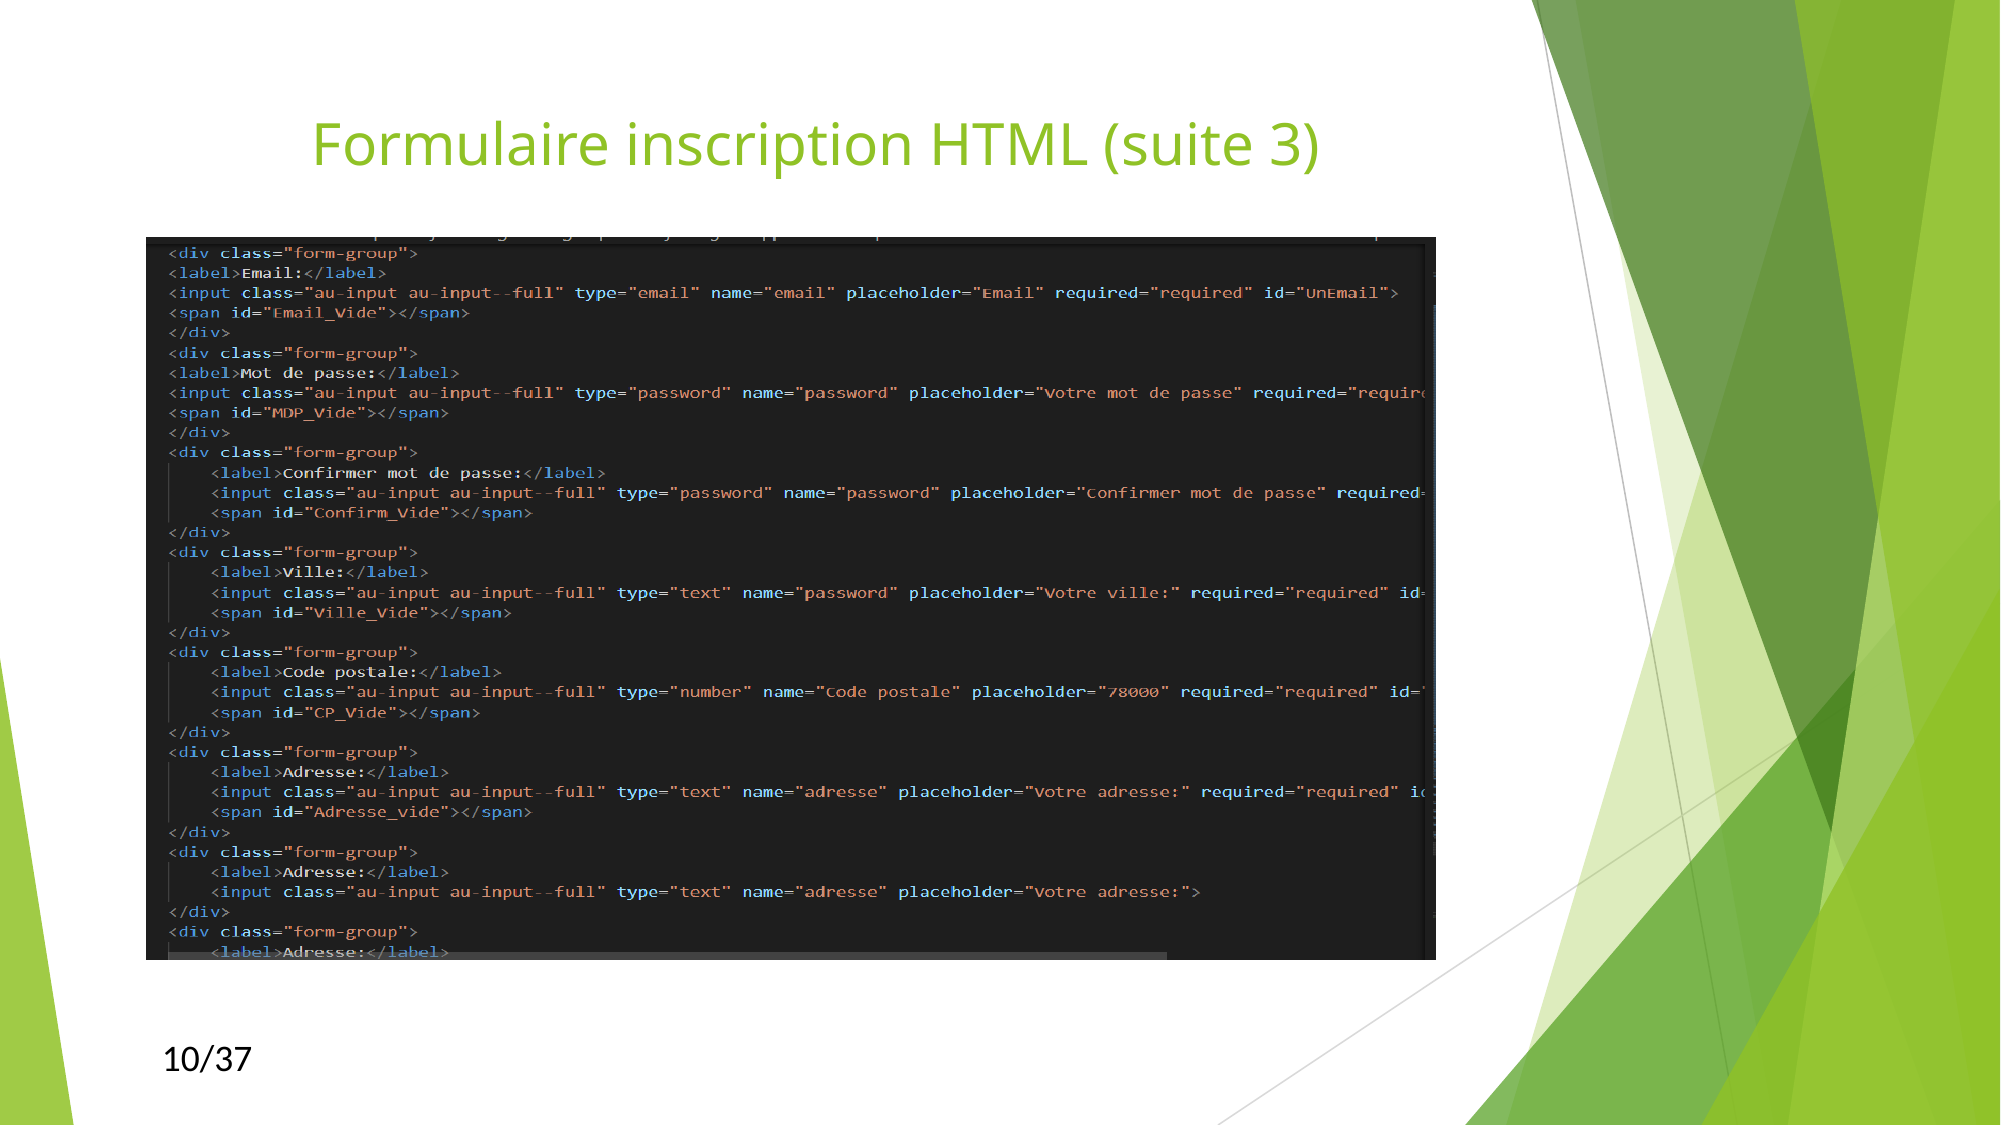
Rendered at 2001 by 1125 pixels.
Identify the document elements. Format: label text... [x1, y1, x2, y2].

text_box 10/37 [146, 1026, 298, 1088]
title Formulaire inscription HTML (suite 3) [111, 99, 1522, 204]
picture [146, 237, 1436, 960]
